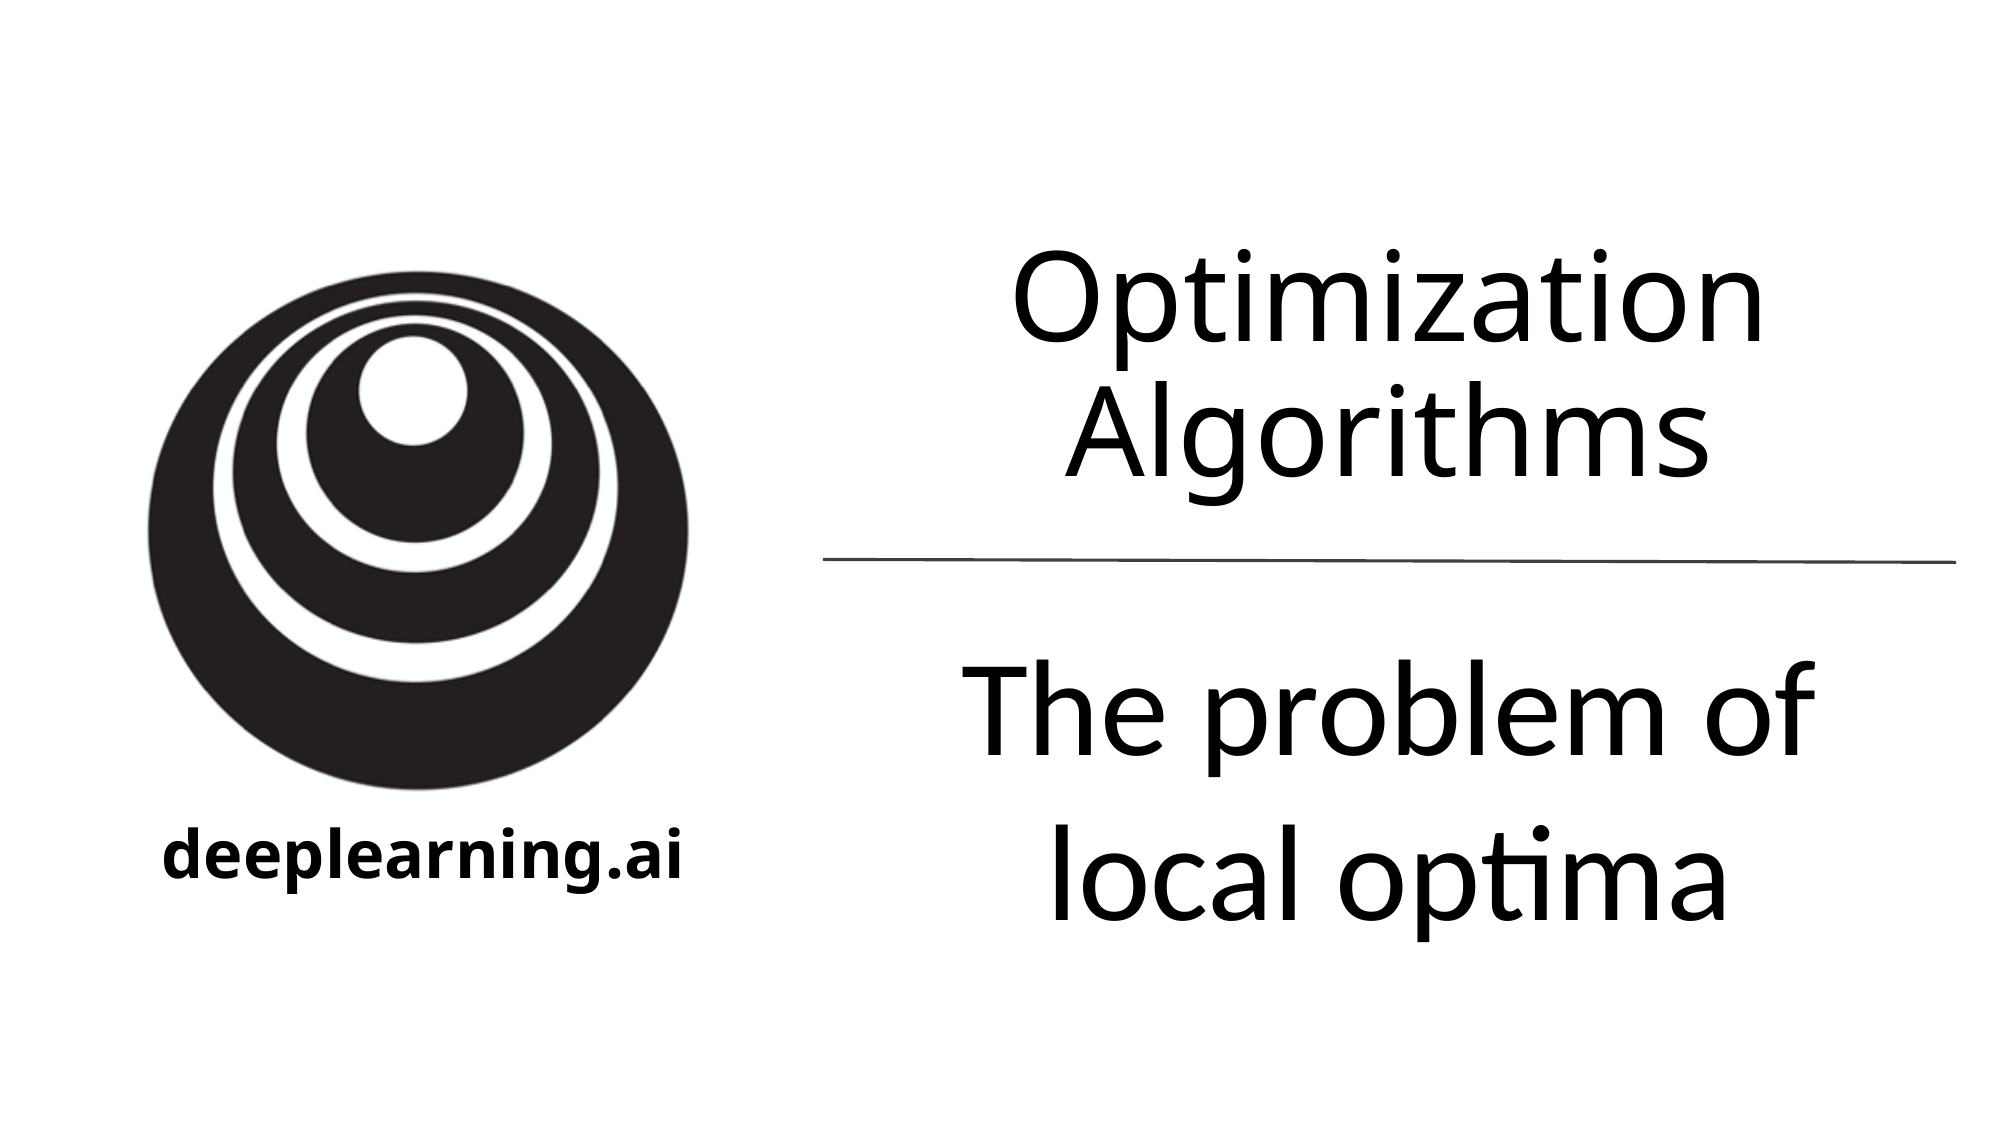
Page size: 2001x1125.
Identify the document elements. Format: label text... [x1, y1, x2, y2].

title Optimization Algorithms [929, 194, 1850, 512]
picture [108, 234, 739, 768]
text_box deeplearning.ai [56, 768, 790, 901]
text_box The problem of local optima [793, 610, 1986, 956]
